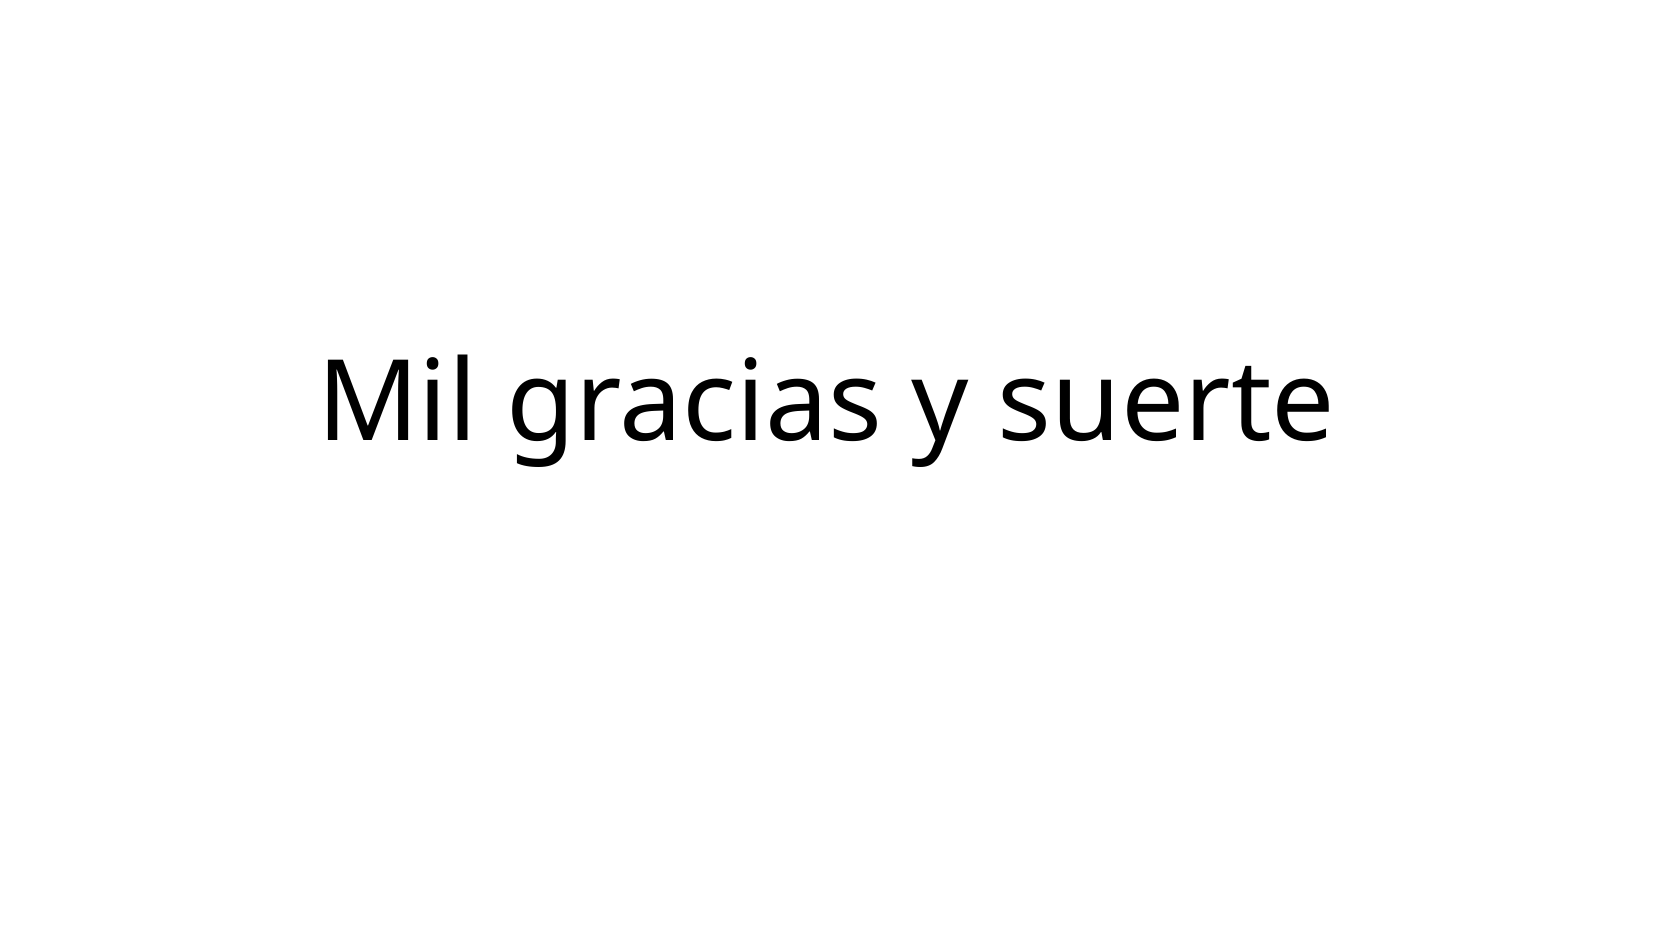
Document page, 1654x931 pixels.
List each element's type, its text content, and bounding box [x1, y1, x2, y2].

text_box Mil gracias y suerte [82, 37, 1571, 757]
